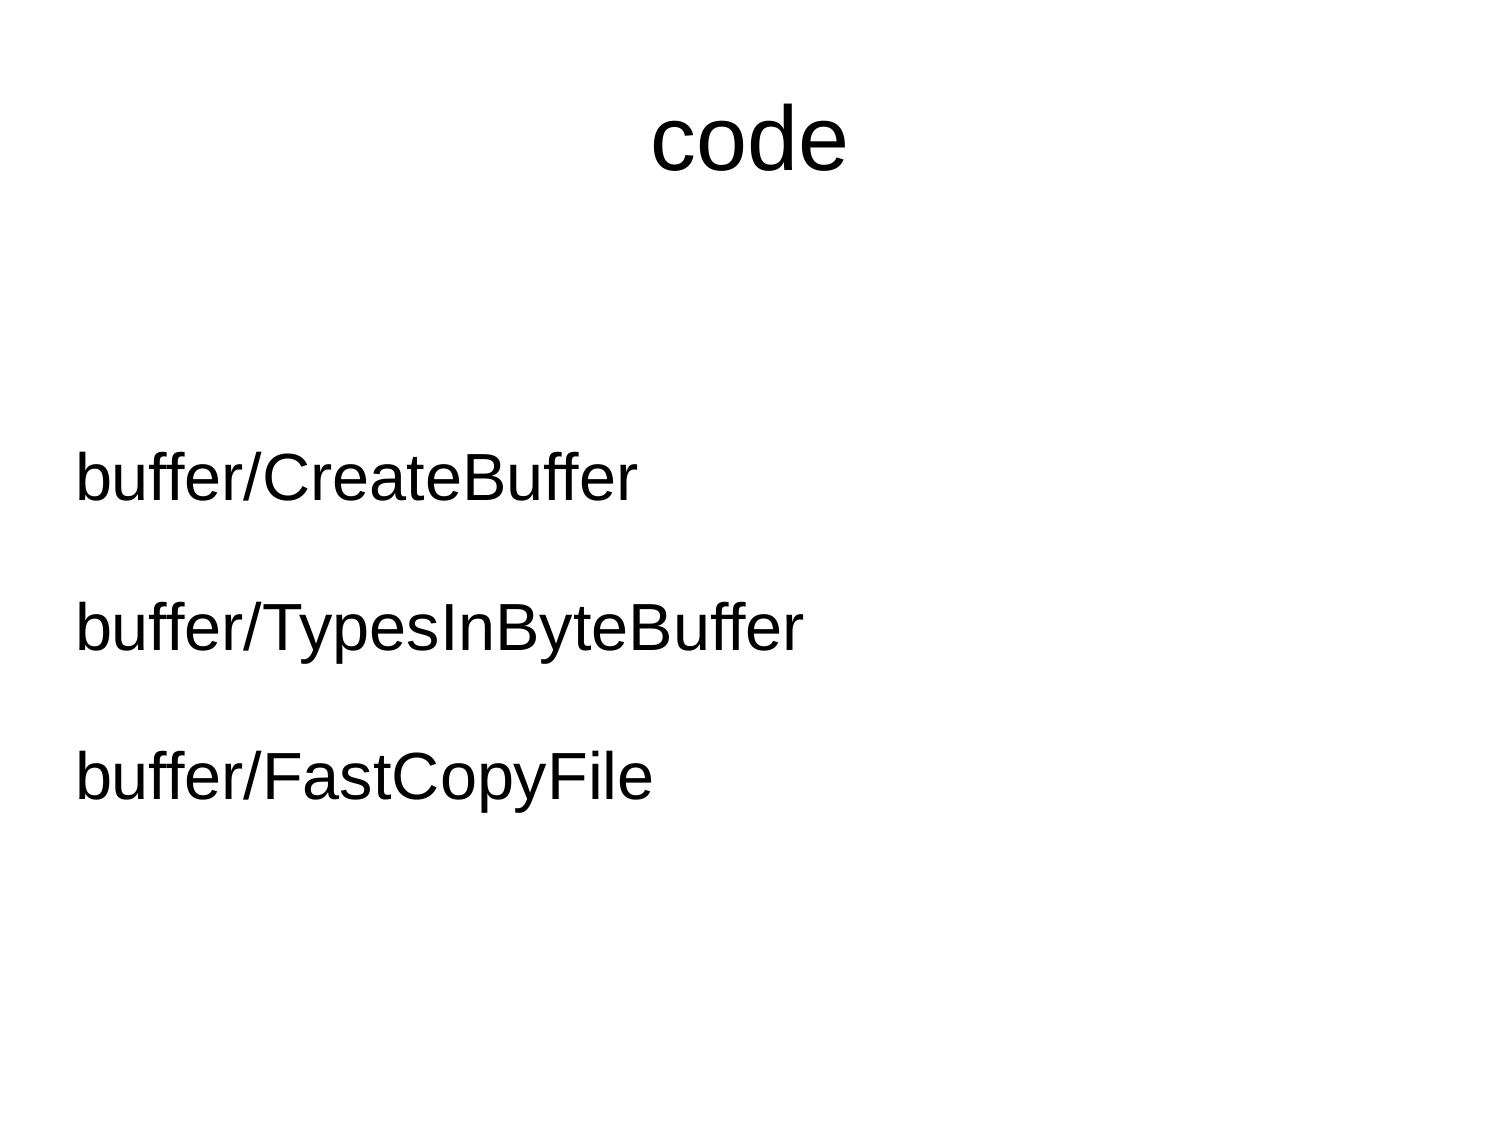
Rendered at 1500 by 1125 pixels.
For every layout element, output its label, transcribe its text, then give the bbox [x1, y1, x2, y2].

title code [75, 44, 1425, 233]
subtitle buffer/CreateBuffer buffer/TypesInByteBuffer buffer/FastCopyFile [75, 263, 1425, 916]
